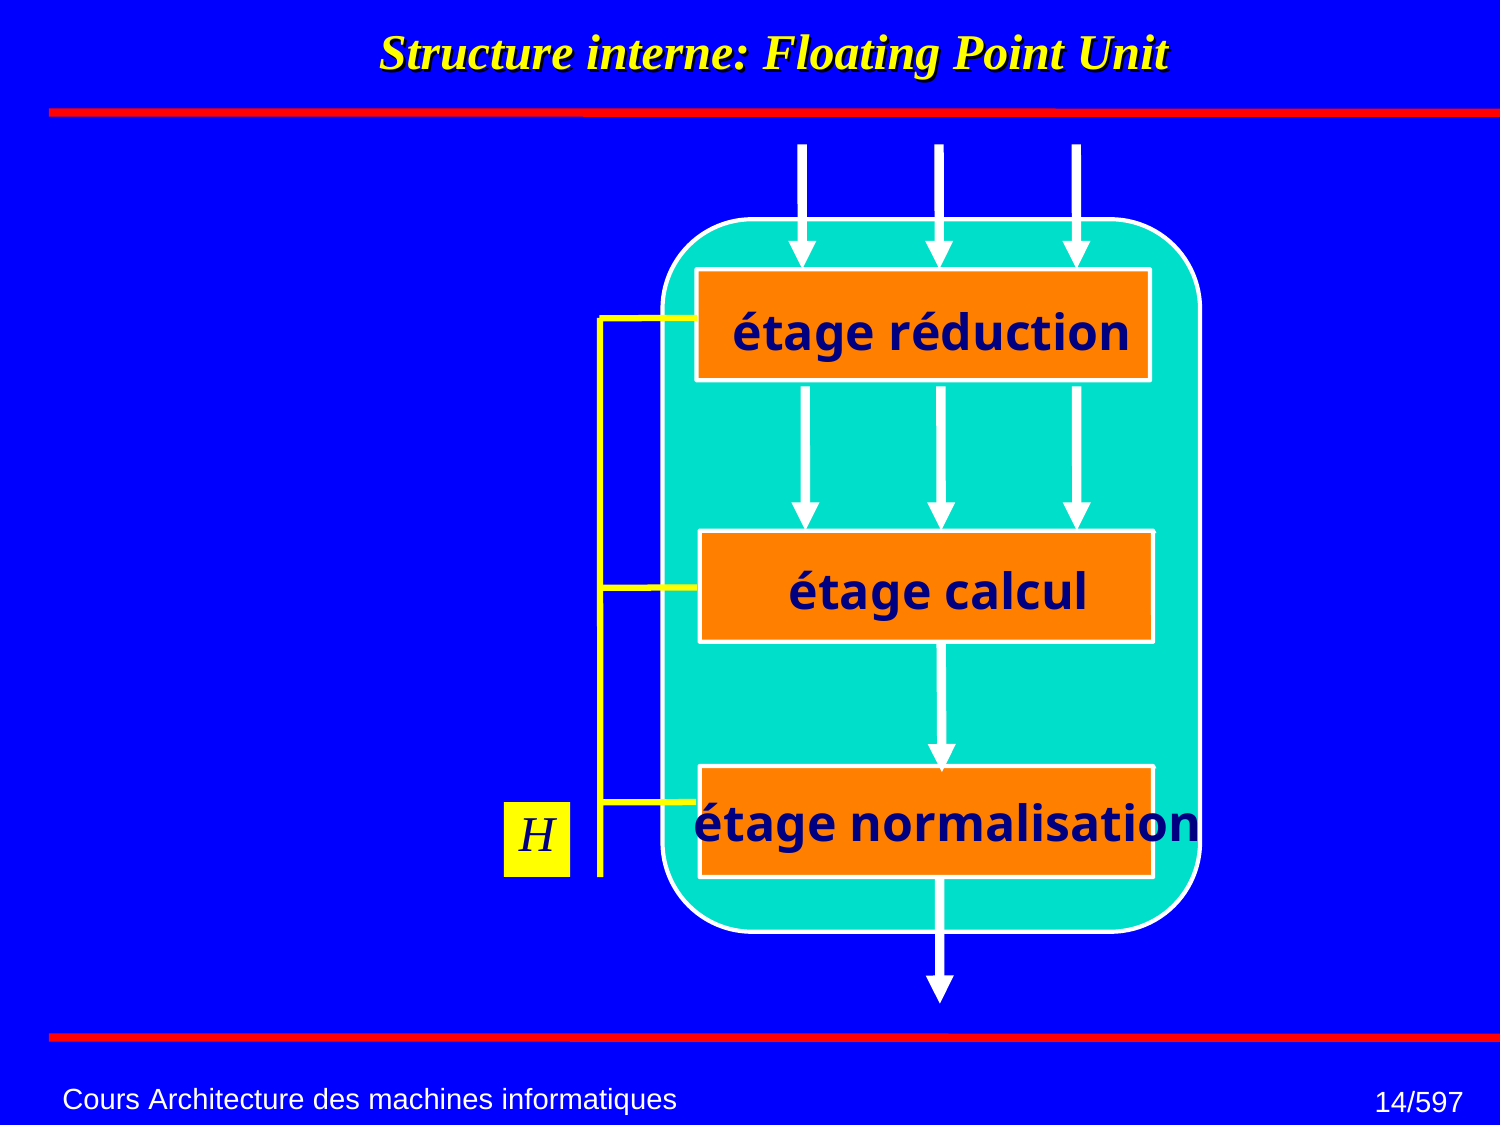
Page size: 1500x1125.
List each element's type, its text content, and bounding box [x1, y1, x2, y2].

text_box [662, 219, 1201, 799]
text_box étage normalisation [679, 782, 1217, 862]
text_box étage calcul [773, 551, 1105, 631]
text_box [503, 802, 571, 877]
text_box étage réduction [717, 291, 1147, 371]
title Structure interne: Floating Point Unit [141, 15, 1406, 88]
text_box H [504, 802, 570, 870]
text_box [662, 806, 1198, 932]
